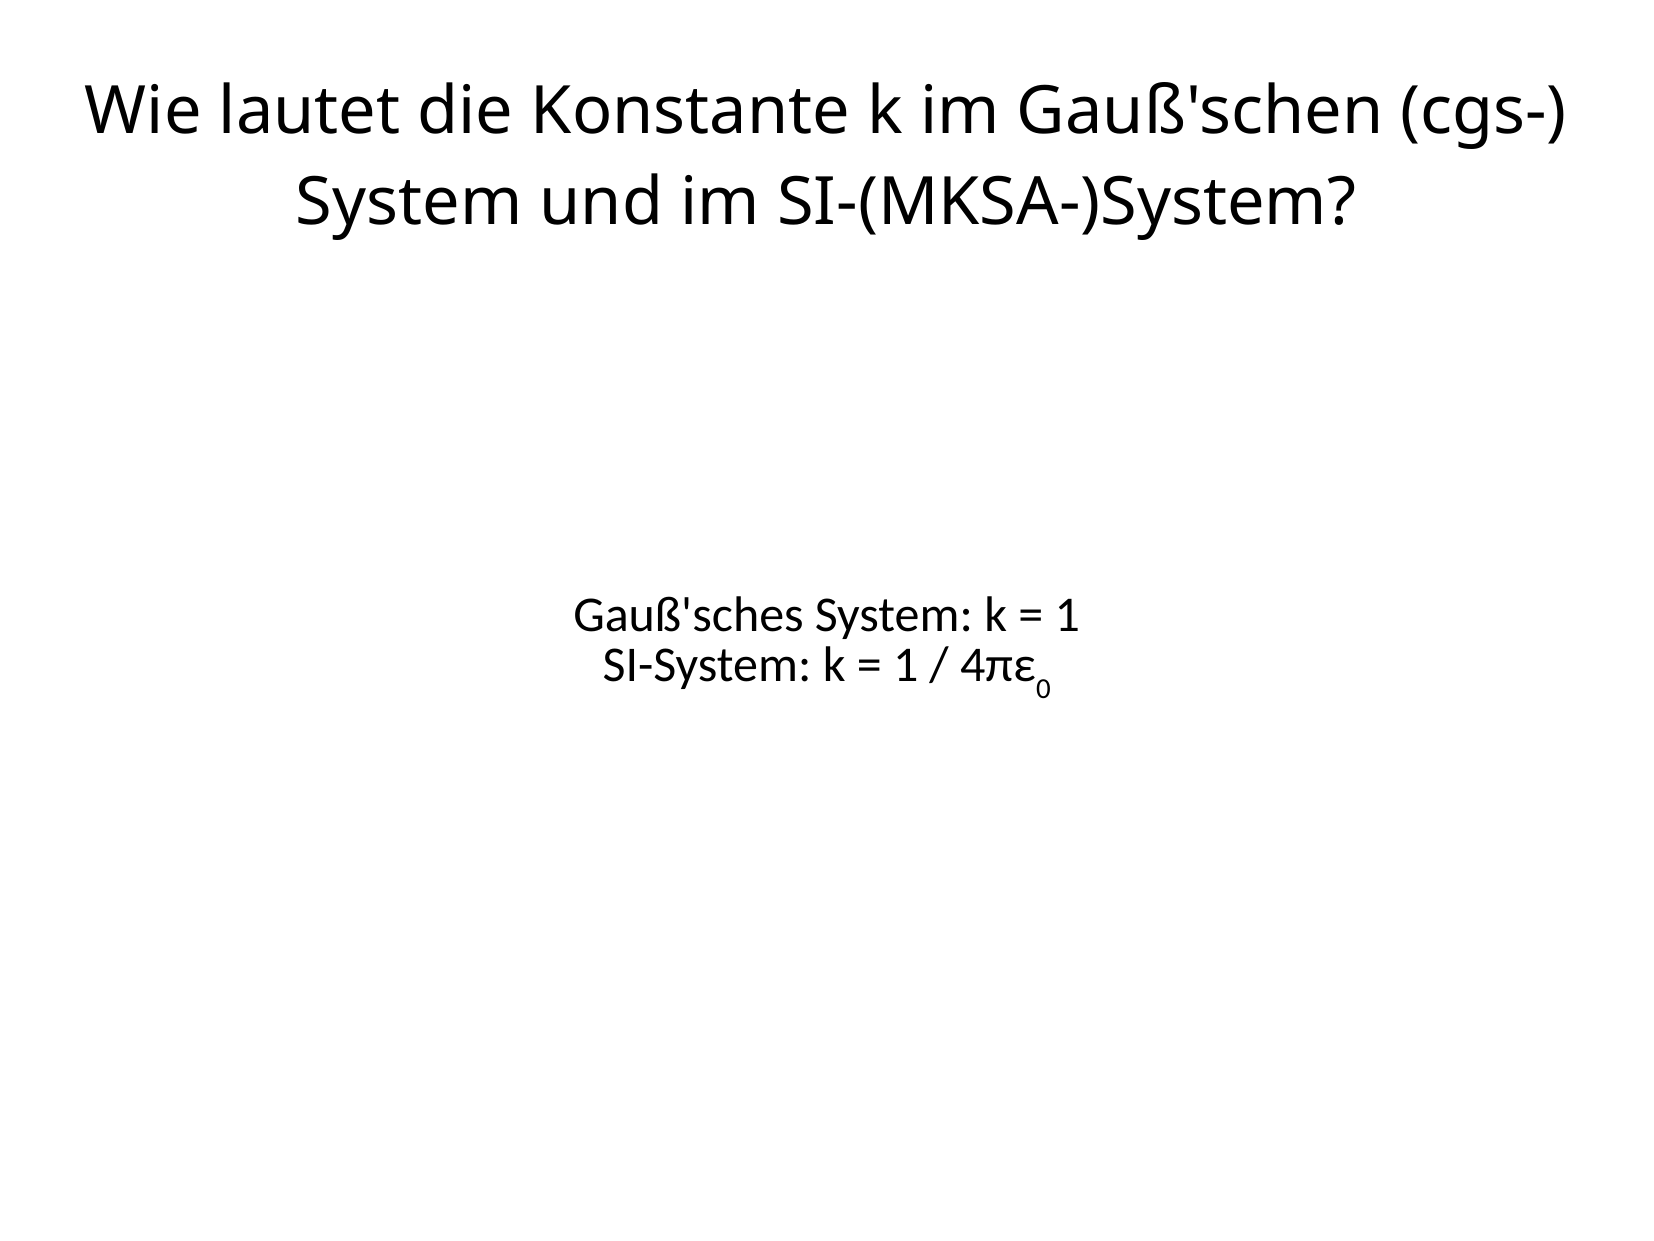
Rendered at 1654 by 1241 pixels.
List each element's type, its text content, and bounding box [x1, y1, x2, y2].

title Wie lautet die Konstante k im Gauß'schen (cgs-) System und im SI-(MKSA-)System? [82, 49, 1571, 257]
subtitle Gauß'sches System: k = 1 SI-System: k = 1 / 4πε0 [82, 290, 1571, 1010]
